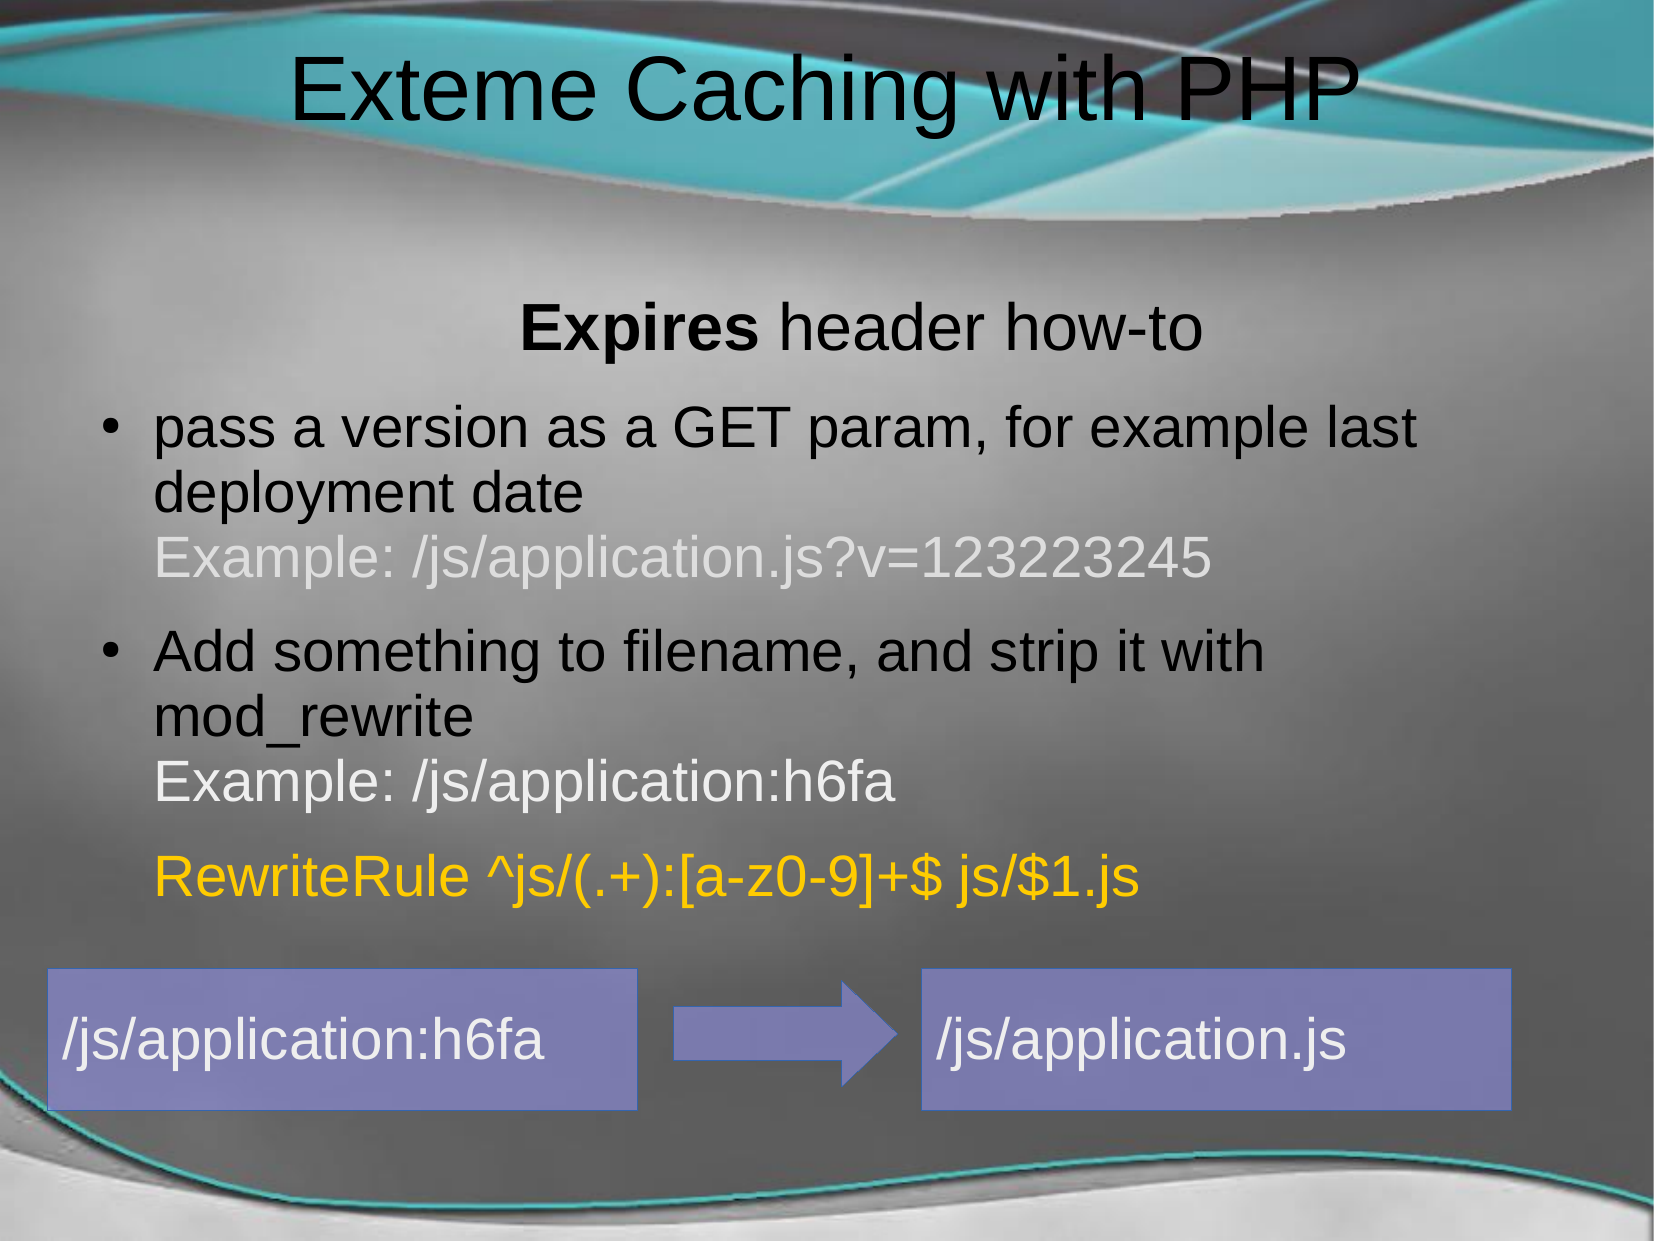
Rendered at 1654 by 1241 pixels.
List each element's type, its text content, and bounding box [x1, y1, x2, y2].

list Expires header how-to pass a version as a GET param, for example last deployment date Example: /js/application.js?v=123223245 Add something to filename, and strip it with mod_rewrite Example: /js/application:h6fa RewriteRule ^js/(.+):[a-z0-9]+$ js/$1.js [82, 290, 1571, 1010]
picture [0, 178, 1654, 1241]
text_box /js/application.js [921, 968, 1512, 1111]
text_box [673, 980, 898, 1087]
text_box /js/application:h6fa [47, 968, 638, 1111]
title Exteme Caching with PHP [0, 0, 1654, 178]
